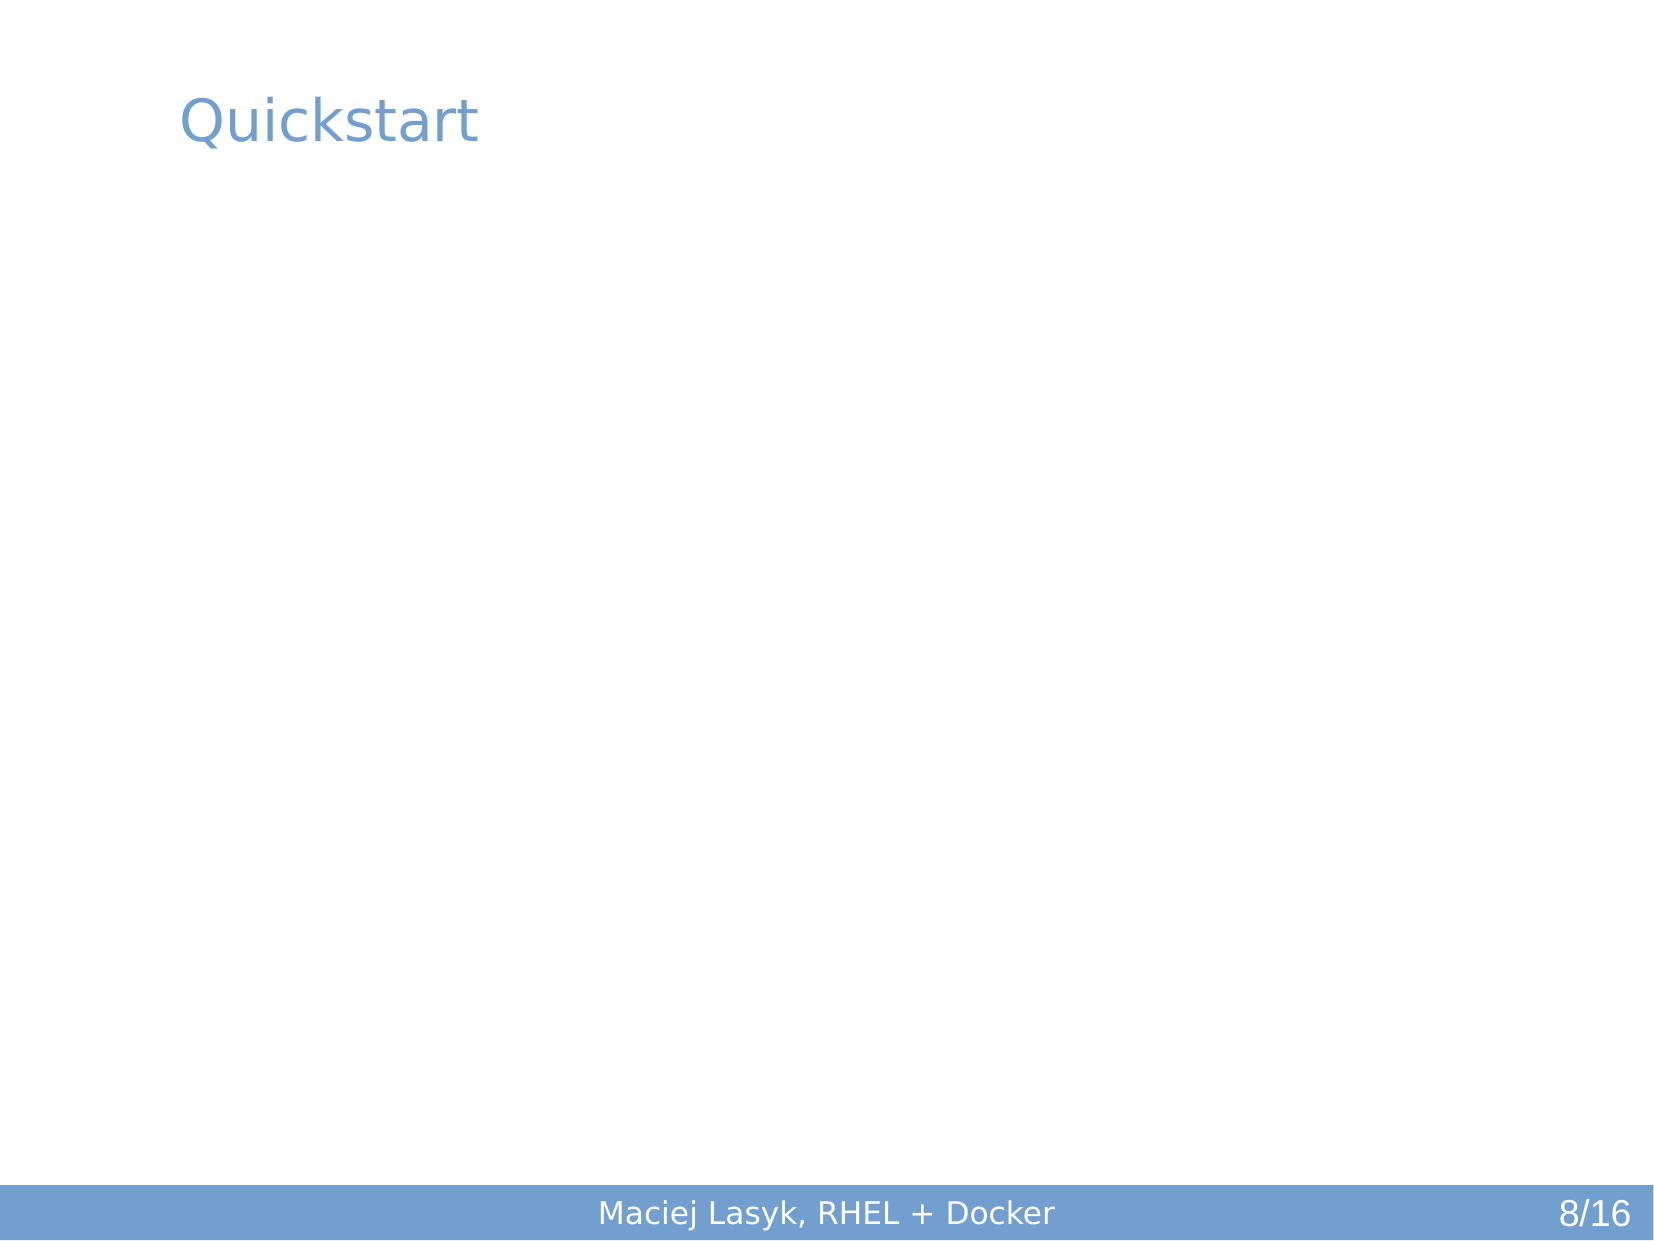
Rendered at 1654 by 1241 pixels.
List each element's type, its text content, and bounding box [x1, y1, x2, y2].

text_box [1647, 1185, 1654, 1241]
text_box Maciej Lasyk, RHEL + Docker [583, 1188, 1071, 1240]
text_box Quickstart [164, 79, 495, 163]
text_box [0, 1185, 1533, 1241]
text_box 8/16 [1533, 1185, 1647, 1241]
